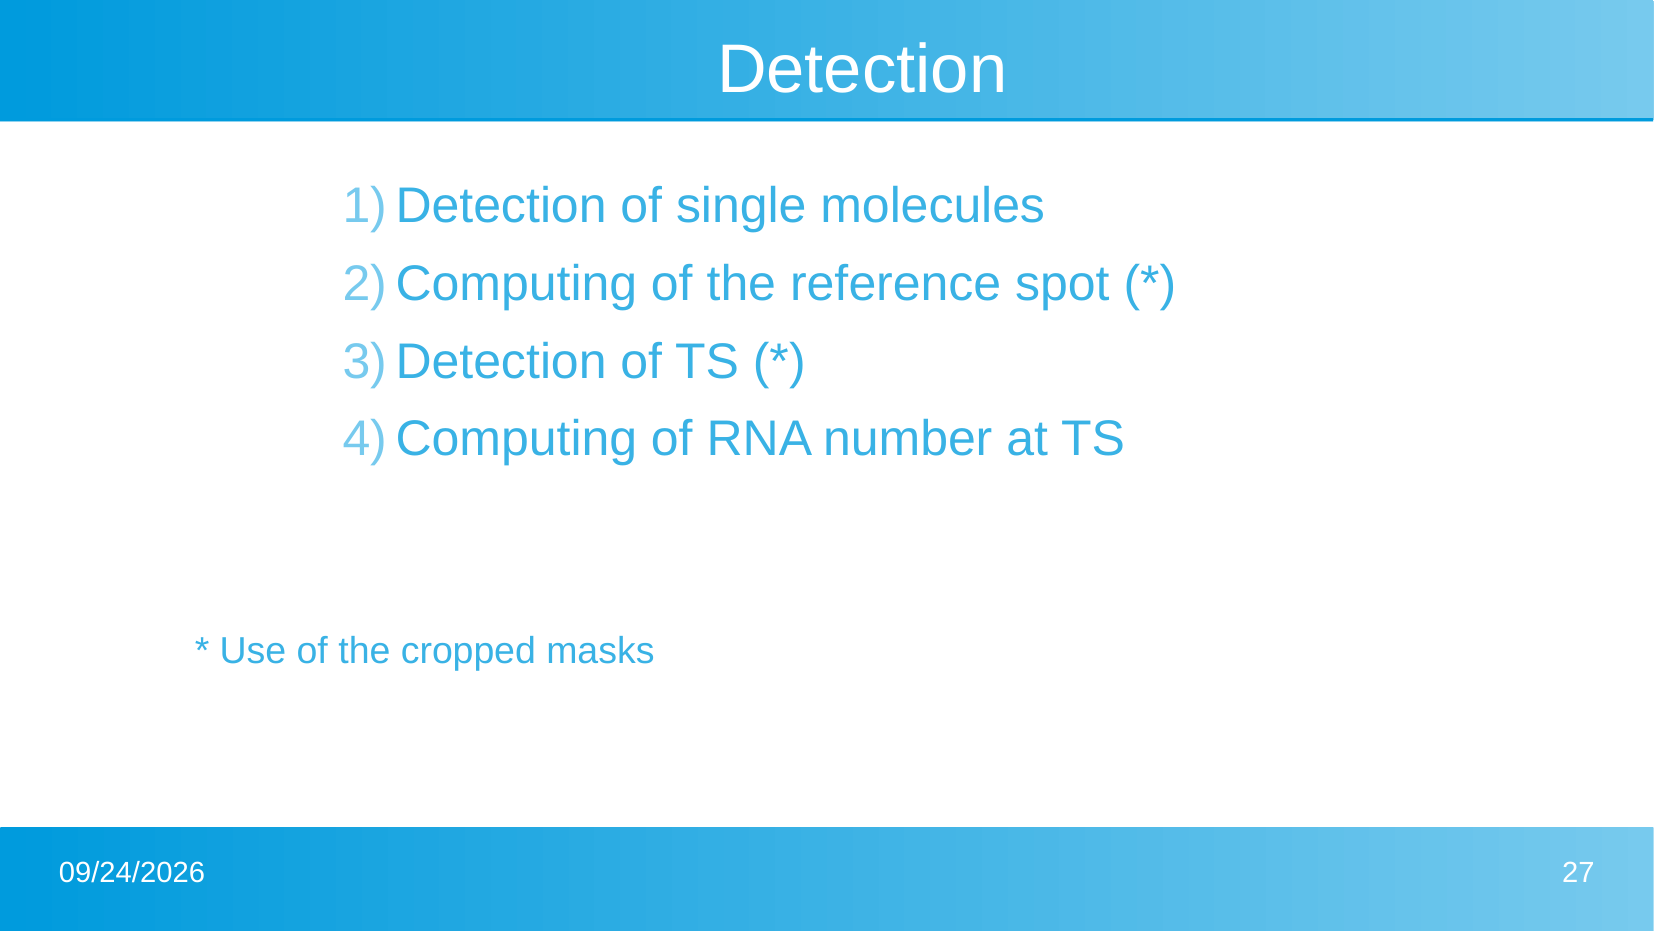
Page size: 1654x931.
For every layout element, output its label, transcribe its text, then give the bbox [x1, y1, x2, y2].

title Detection [59, 29, 1595, 108]
list Detection of single molecules Computing of the reference spot (*) Detection of TS (*) Computing of RNA number at TS [324, 177, 1329, 266]
text_box * Use of the cropped masks [180, 622, 1474, 680]
